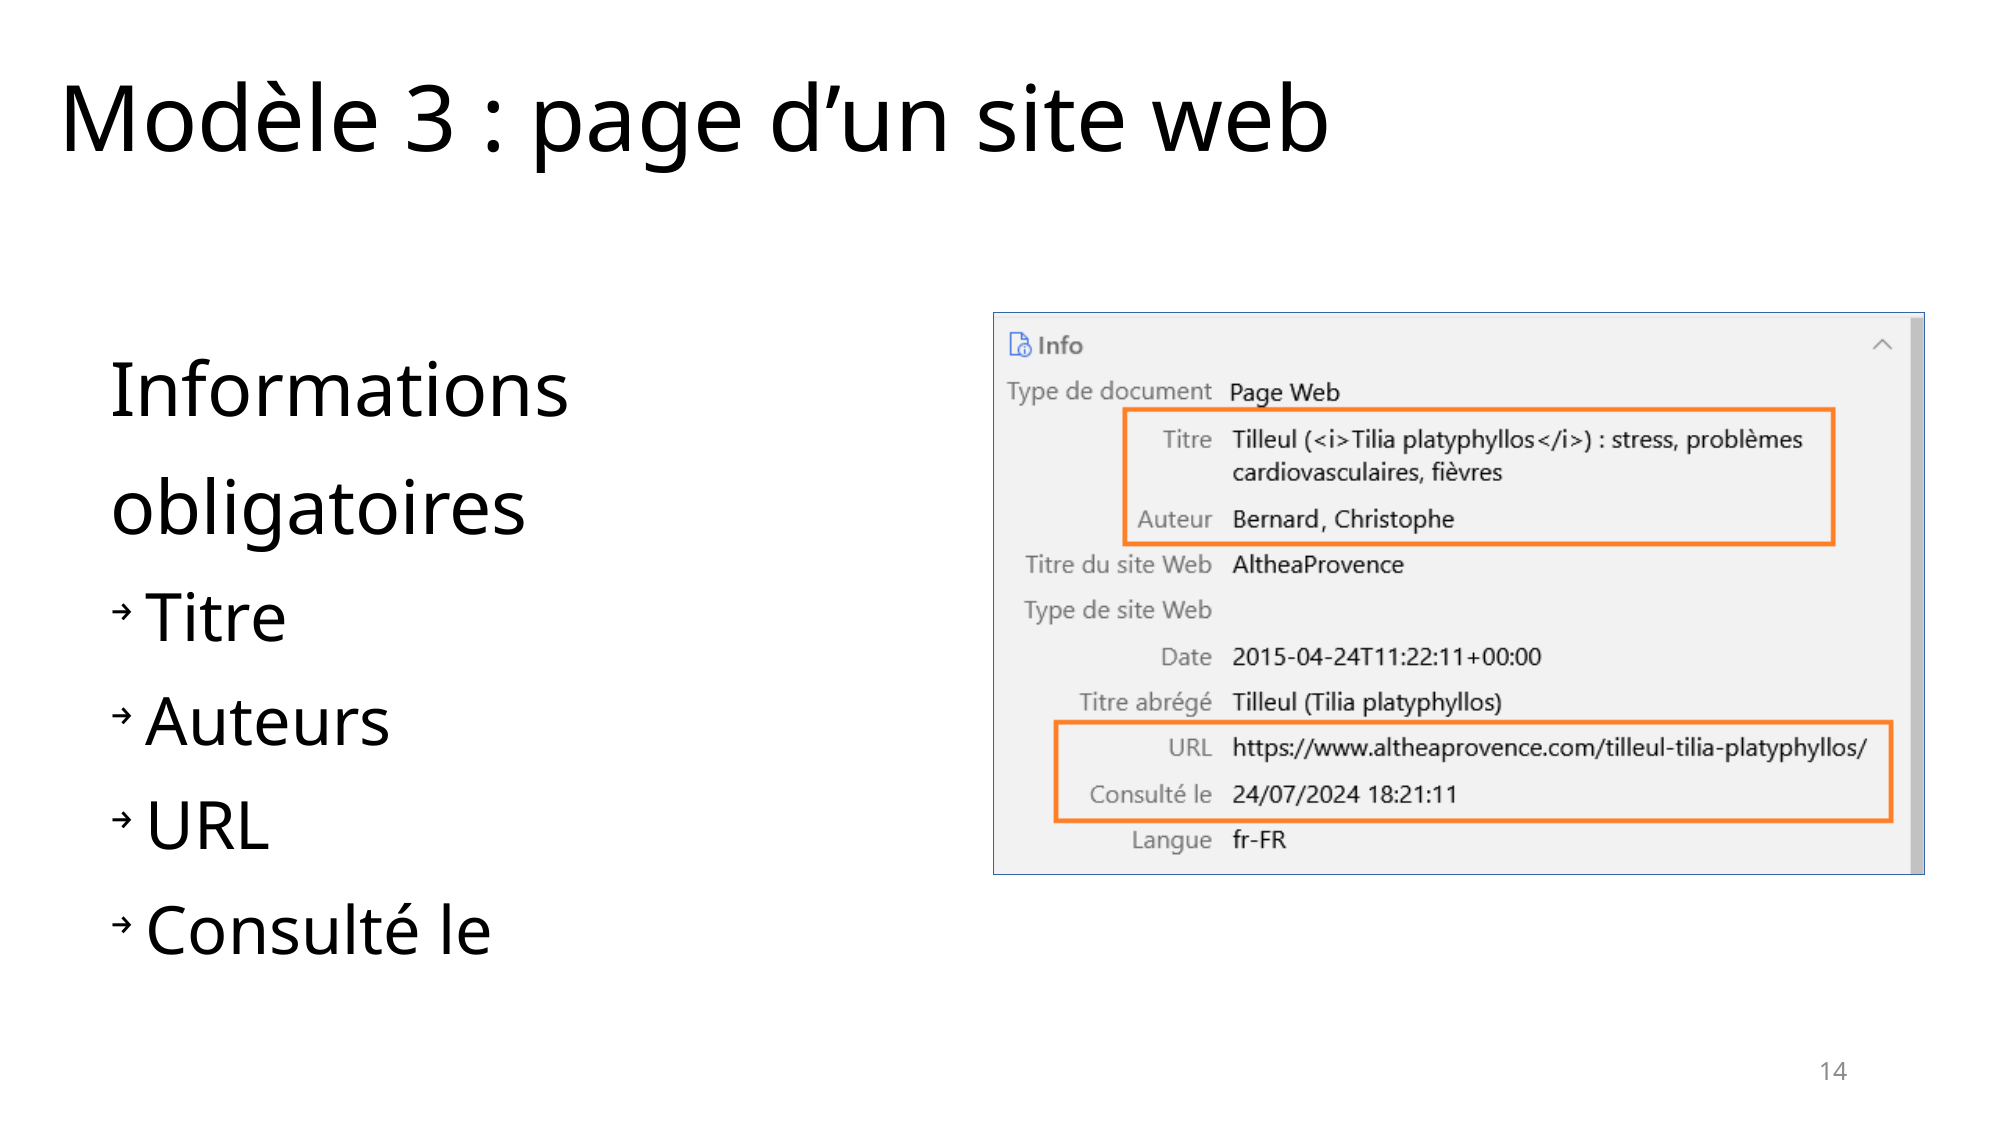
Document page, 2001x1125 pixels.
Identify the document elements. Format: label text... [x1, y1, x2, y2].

text_box Informations obligatoires Titre Auteurs URL Consulté le [95, 313, 924, 799]
picture [993, 312, 1925, 875]
title Modèle 3 : page d’un site web [59, 0, 1949, 237]
